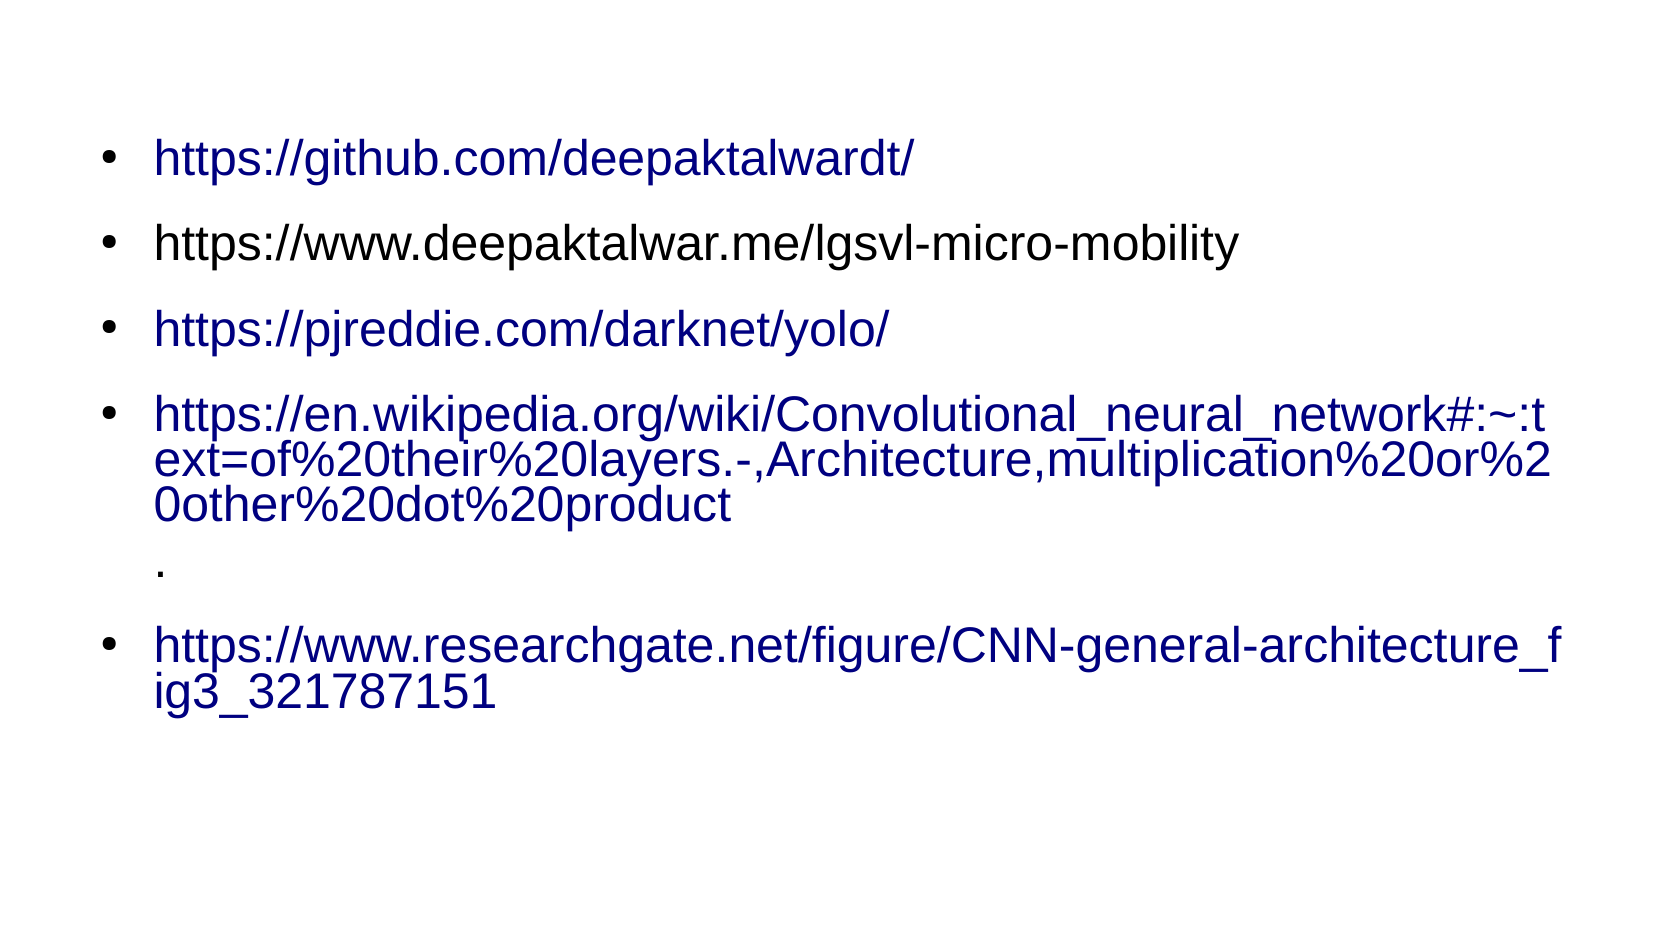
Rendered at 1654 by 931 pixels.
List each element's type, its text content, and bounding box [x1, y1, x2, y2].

list https://github.com/deepaktalwardt/ https://www.deepaktalwar.me/lgsvl-micro-mobility https://pjreddie.com/darknet/yolo/ https://en.wikipedia.org/wiki/Convolutional_neural_network#:~:text=of%20their%20layers.-,Architecture,multiplication%20or%20other%20dot%20product. https://www.researchgate.net/figure/CNN-general-architecture_fig3_321787151 [82, 45, 1571, 758]
